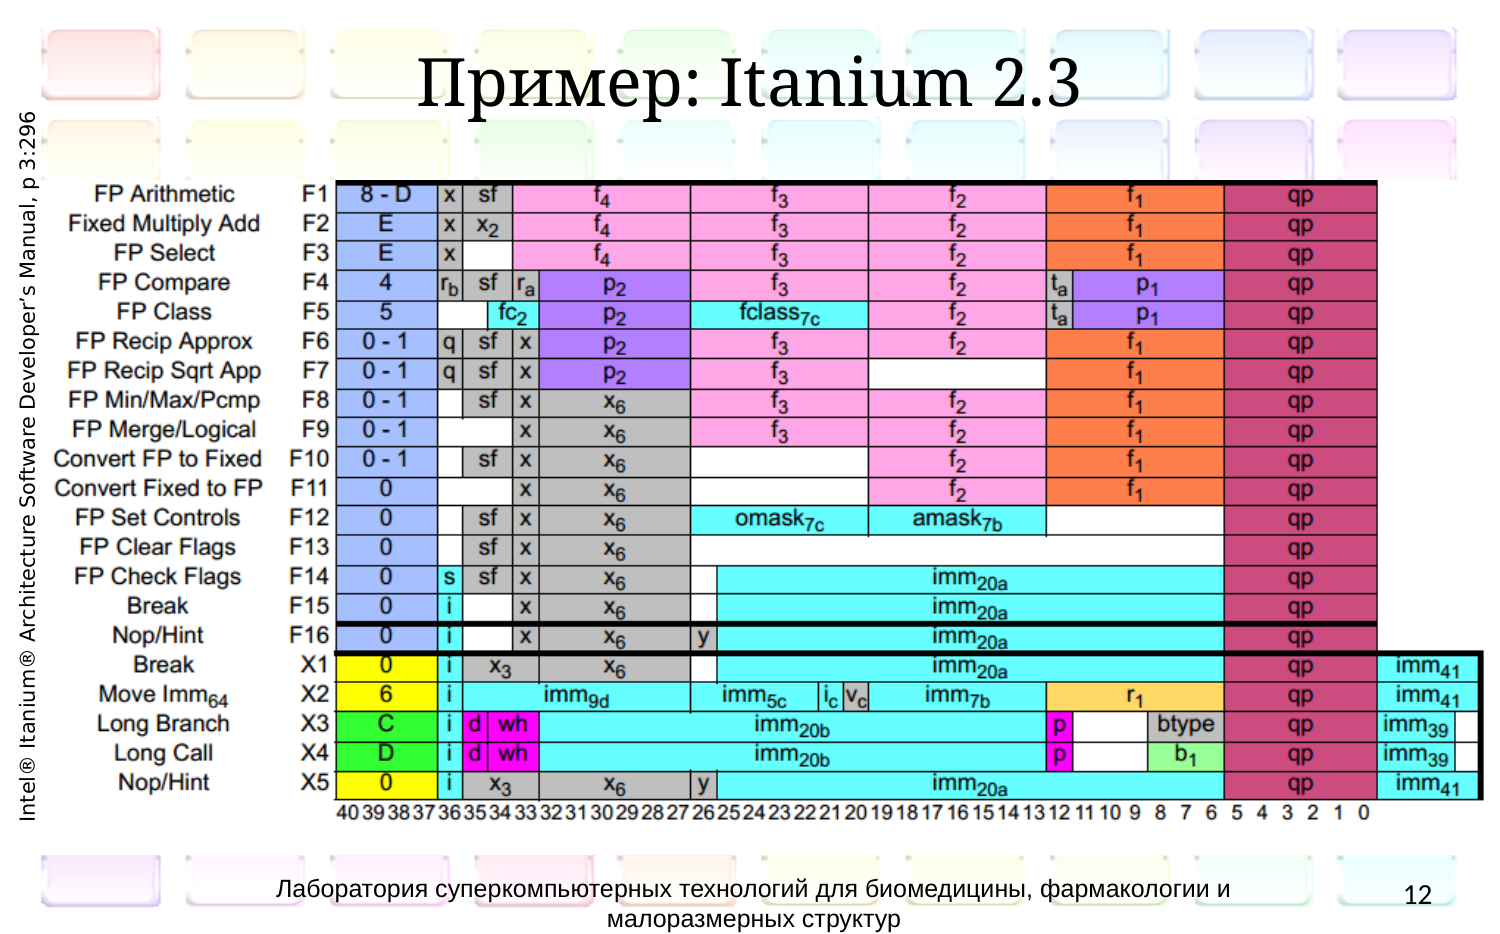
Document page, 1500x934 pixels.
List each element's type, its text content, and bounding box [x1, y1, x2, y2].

text_box Intel® Itanium® Architecture Software Developer’s Manual, p 3:296 [8, 82, 48, 838]
picture [0, 0, 1500, 934]
text_box <номер> [1387, 868, 1473, 918]
text_box Лаборатория суперкомпьютерных технологий для биомедицины, фармакологии и малоразмерных структур [171, 864, 1338, 915]
title Пример: Itanium 2.3 [75, 1, 1426, 158]
